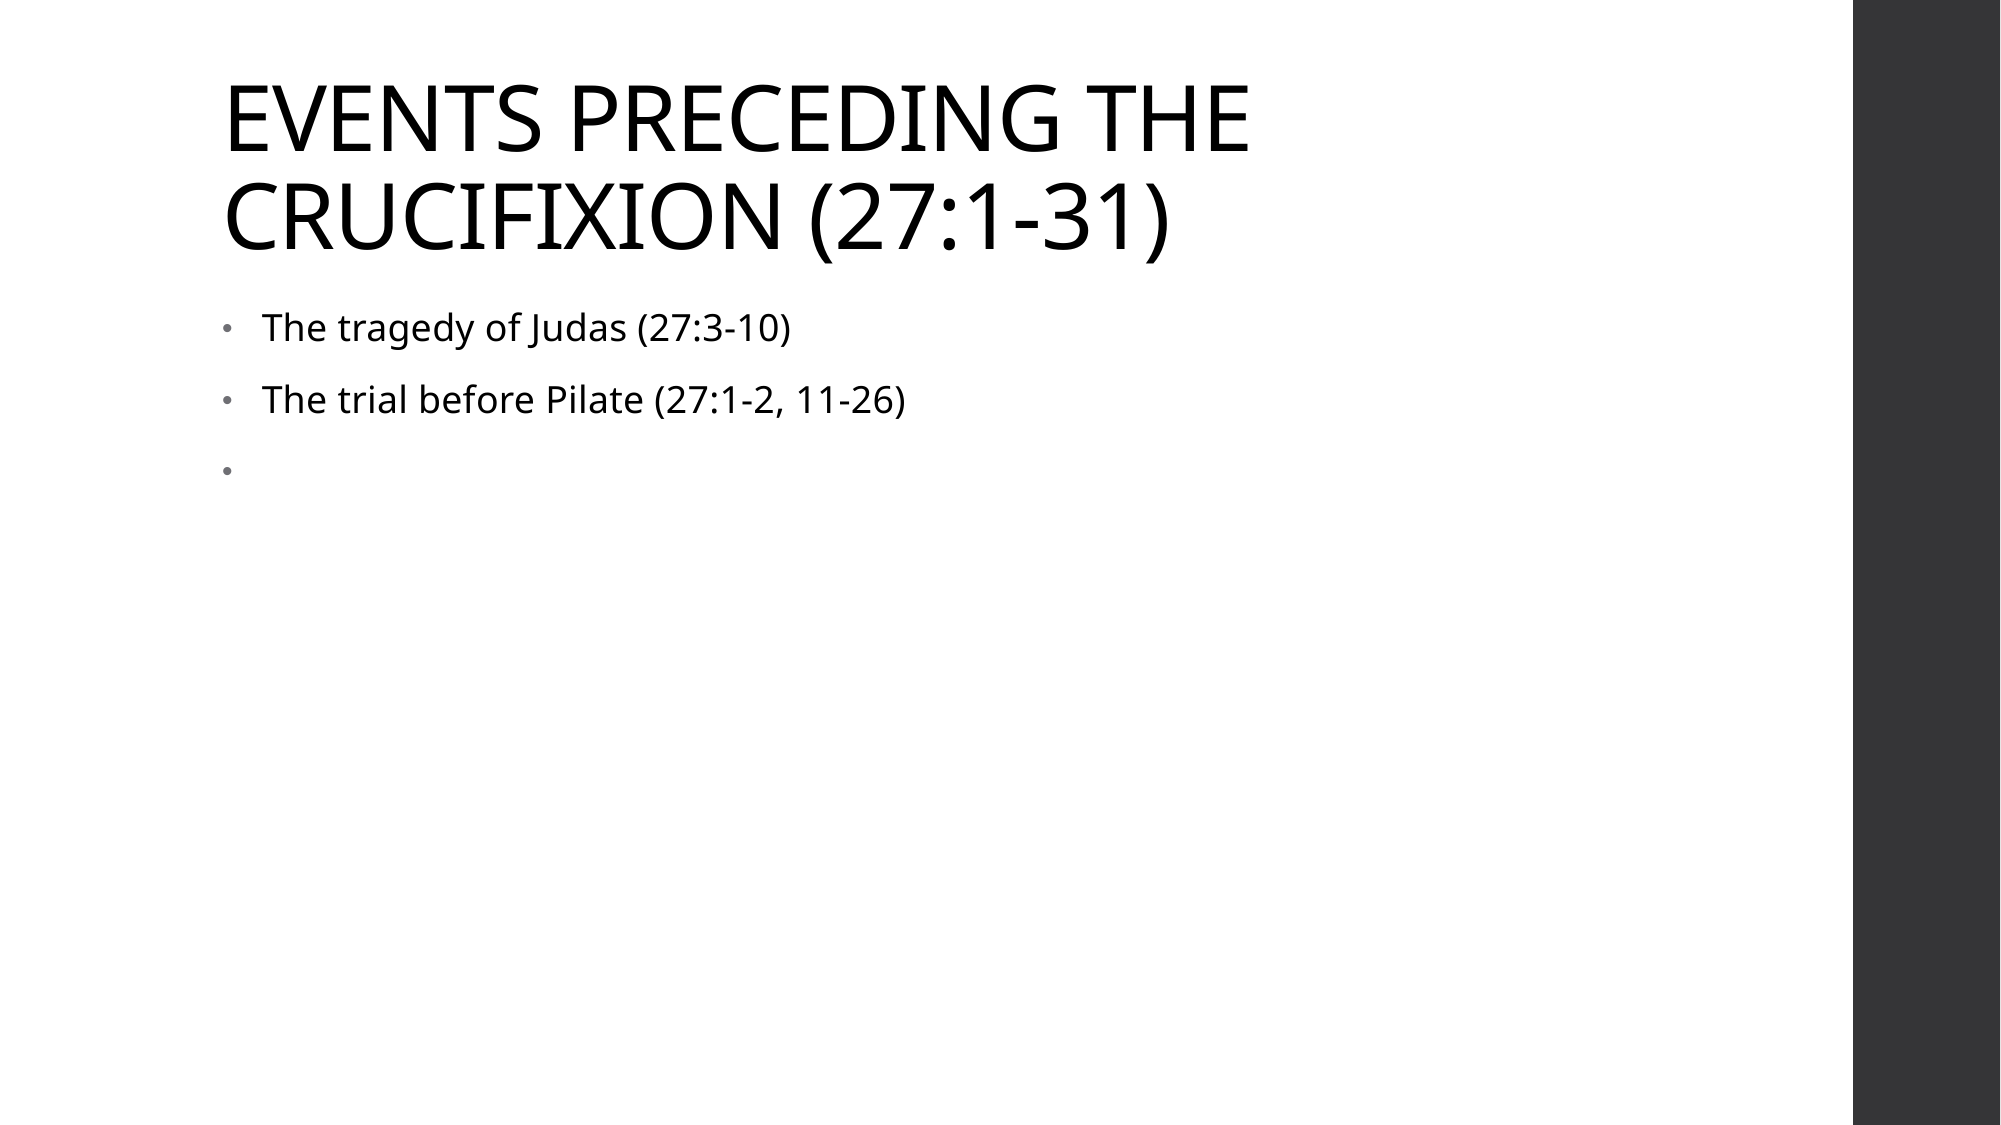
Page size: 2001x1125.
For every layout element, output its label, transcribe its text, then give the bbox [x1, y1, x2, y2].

list The tragedy of Judas (27:3-10) The trial before Pilate (27:1-2, 11-26) [206, 299, 1617, 1014]
title EVENTS PRECEDING THE CRUCIFIXION (27:1-31) [206, 60, 1797, 278]
